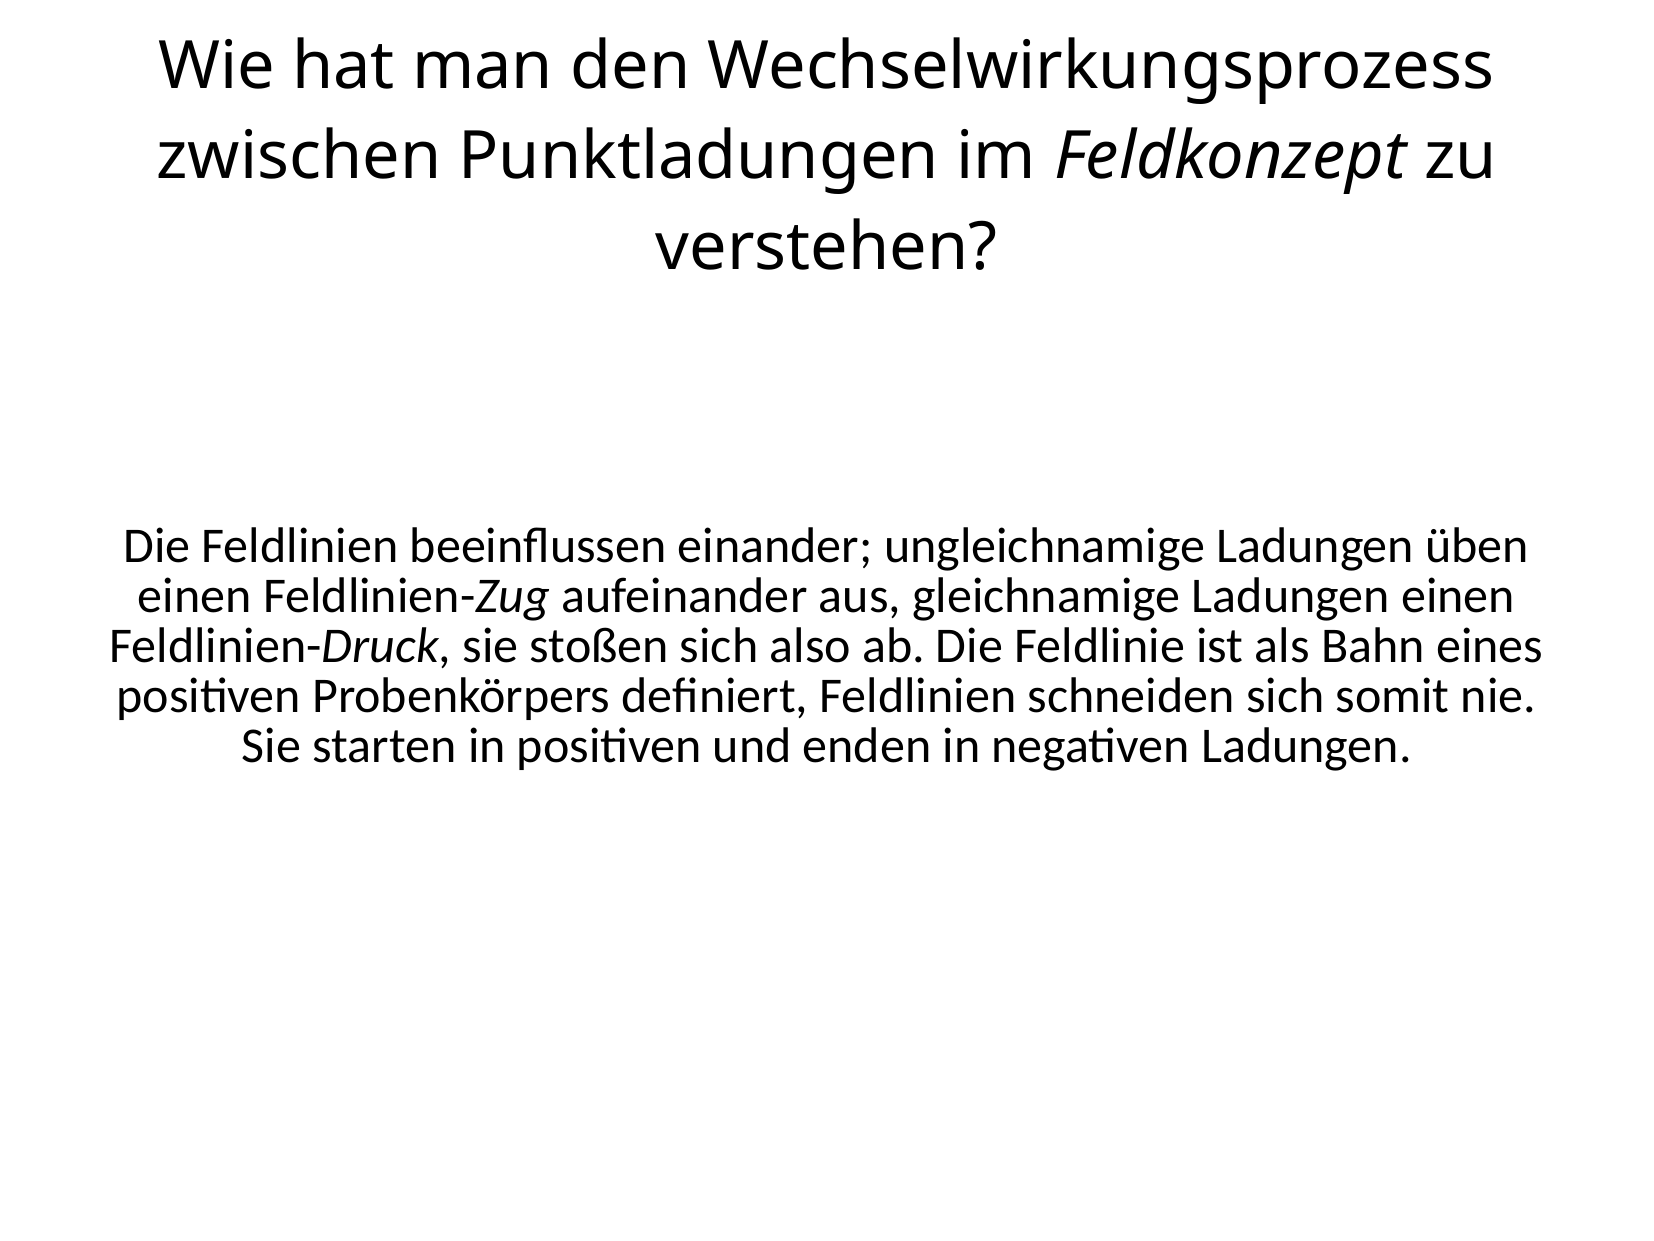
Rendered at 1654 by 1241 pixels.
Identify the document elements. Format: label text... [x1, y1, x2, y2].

subtitle Die Feldlinien beeinflussen einander; ungleichnamige Ladungen üben einen Feldlinien-Zug aufeinander aus, gleichnamige Ladungen einen Feldlinien-Druck, sie stoßen sich also ab. Die Feldlinie ist als Bahn eines positiven Probenkörpers definiert, Feldlinien schneiden sich somit nie. Sie starten in positiven und enden in negativen Ladungen. [82, 290, 1571, 1010]
title Wie hat man den Wechselwirkungsprozess zwischen Punktladungen im Feldkonzept zu verstehen? [82, 19, 1571, 287]
